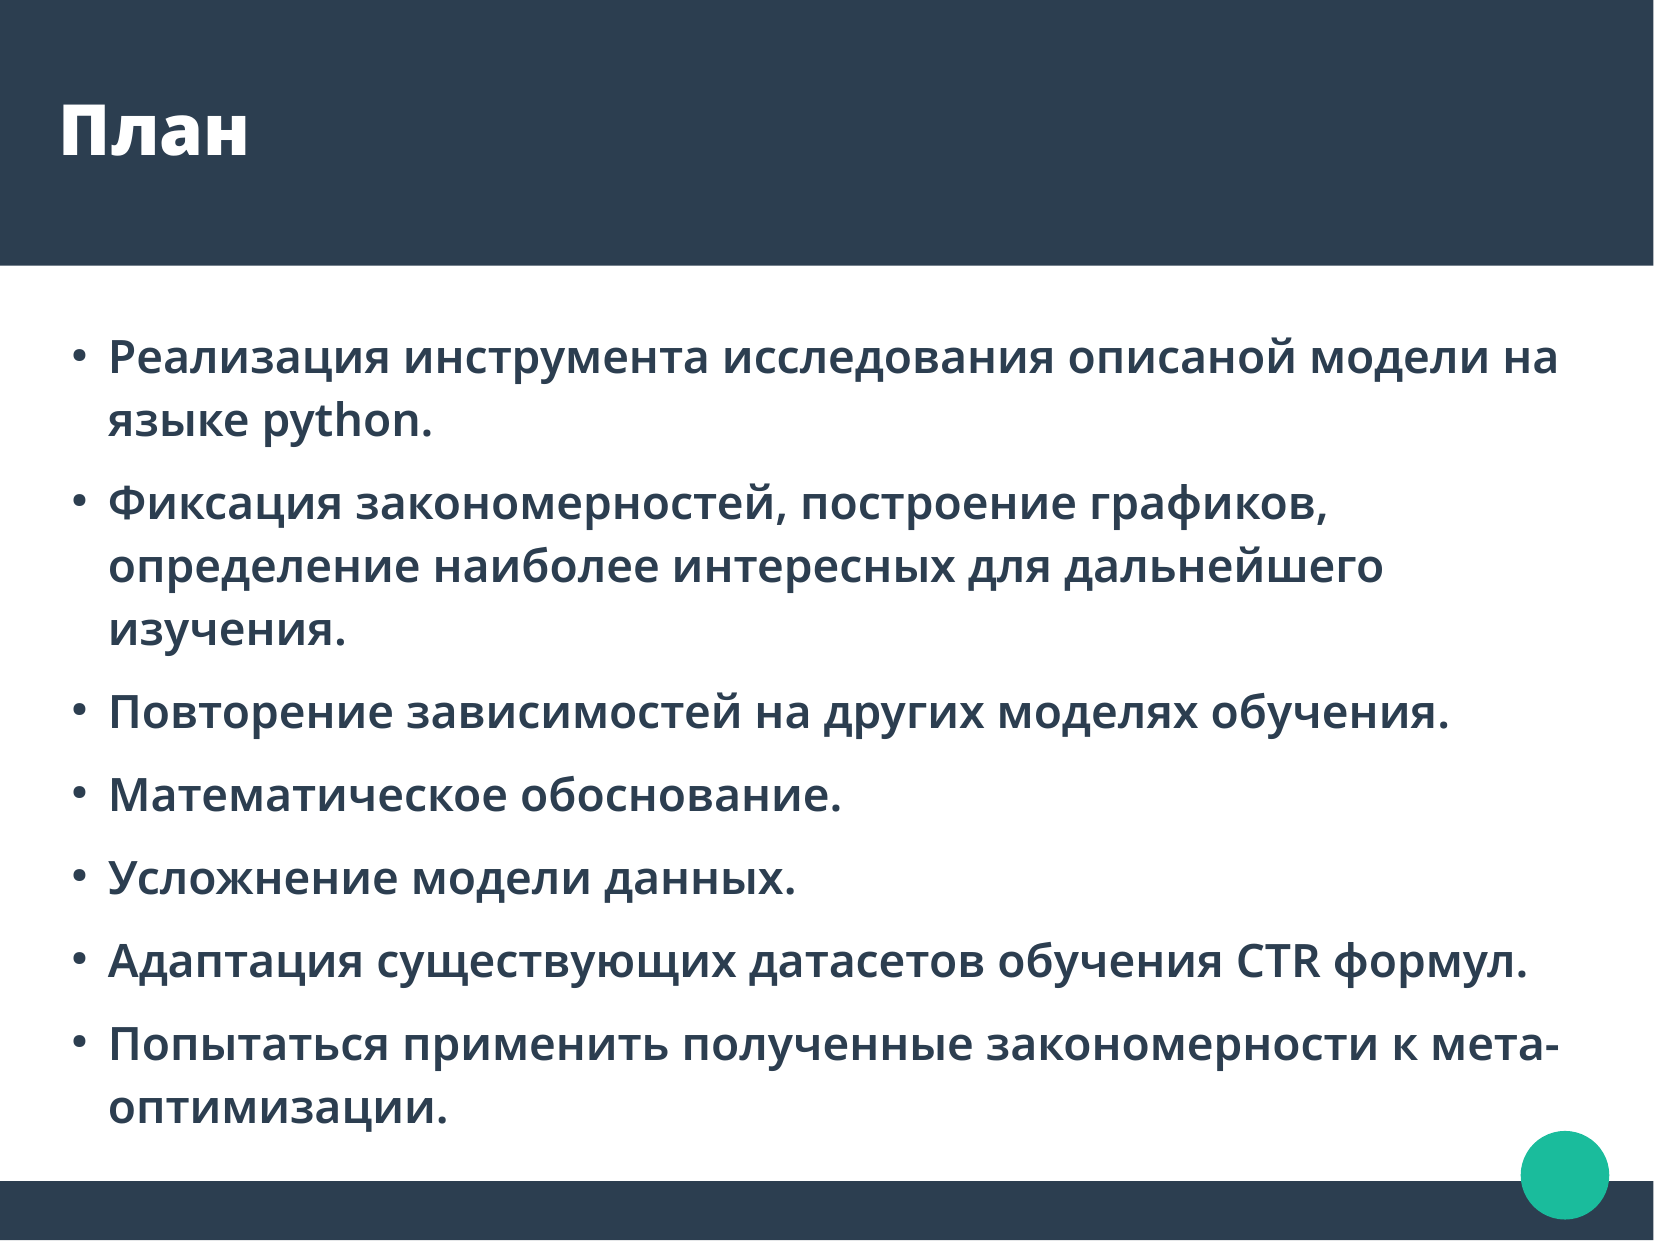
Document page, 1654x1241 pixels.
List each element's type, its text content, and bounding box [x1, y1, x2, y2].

list Реализация инструмента исследования описаной модели на языке python. Фиксация закономерностей, построение графиков, определение наиболее интересных для дальнейшего изучения. Повторение зависимостей на других моделях обучения. Математическое обоснование. Усложнение модели данных. Адаптация существующих датасетов обучения CTR формул. Попытаться применить полученные закономерности к мета-оптимизации. [59, 324, 1595, 1152]
title План [59, 49, 1595, 207]
